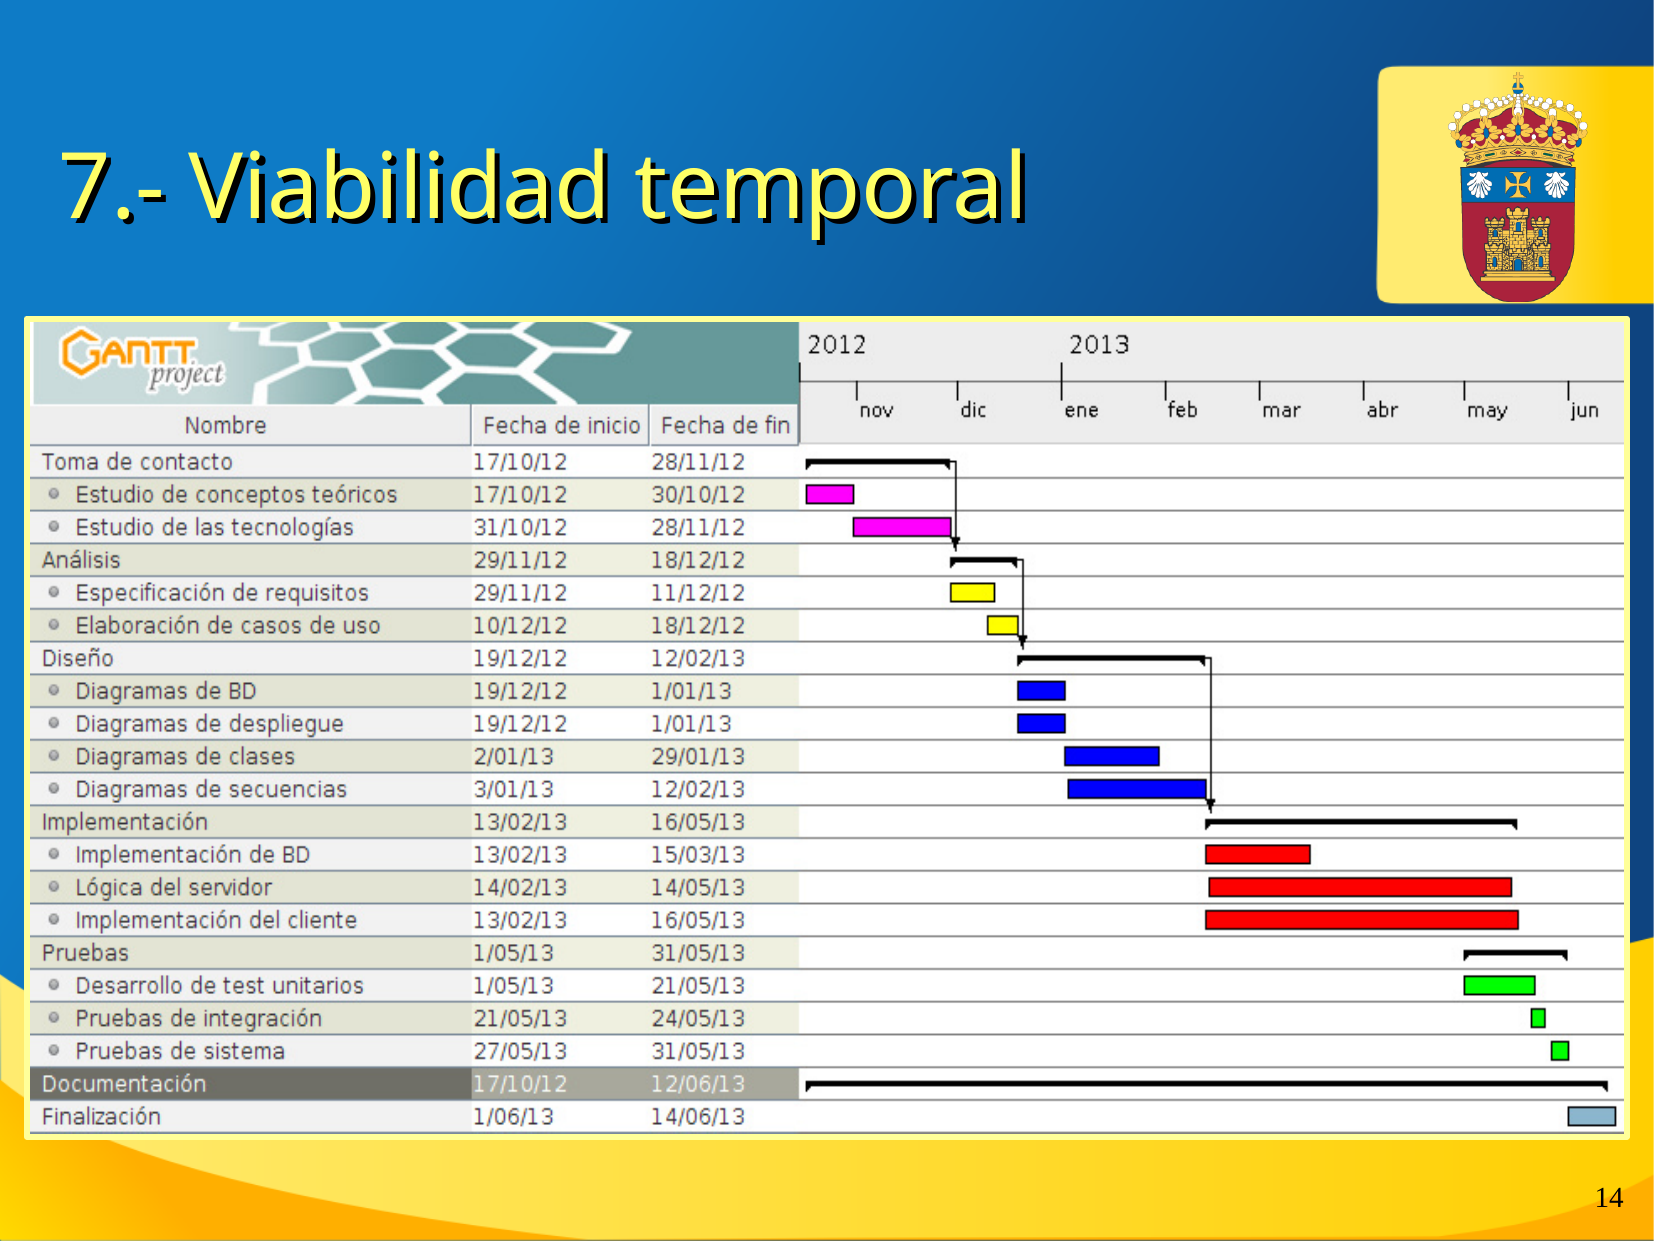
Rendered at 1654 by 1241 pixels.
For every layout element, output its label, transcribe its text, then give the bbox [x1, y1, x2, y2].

title 7.- Viabilidad temporal [59, 70, 1335, 296]
picture [0, 0, 1654, 1241]
